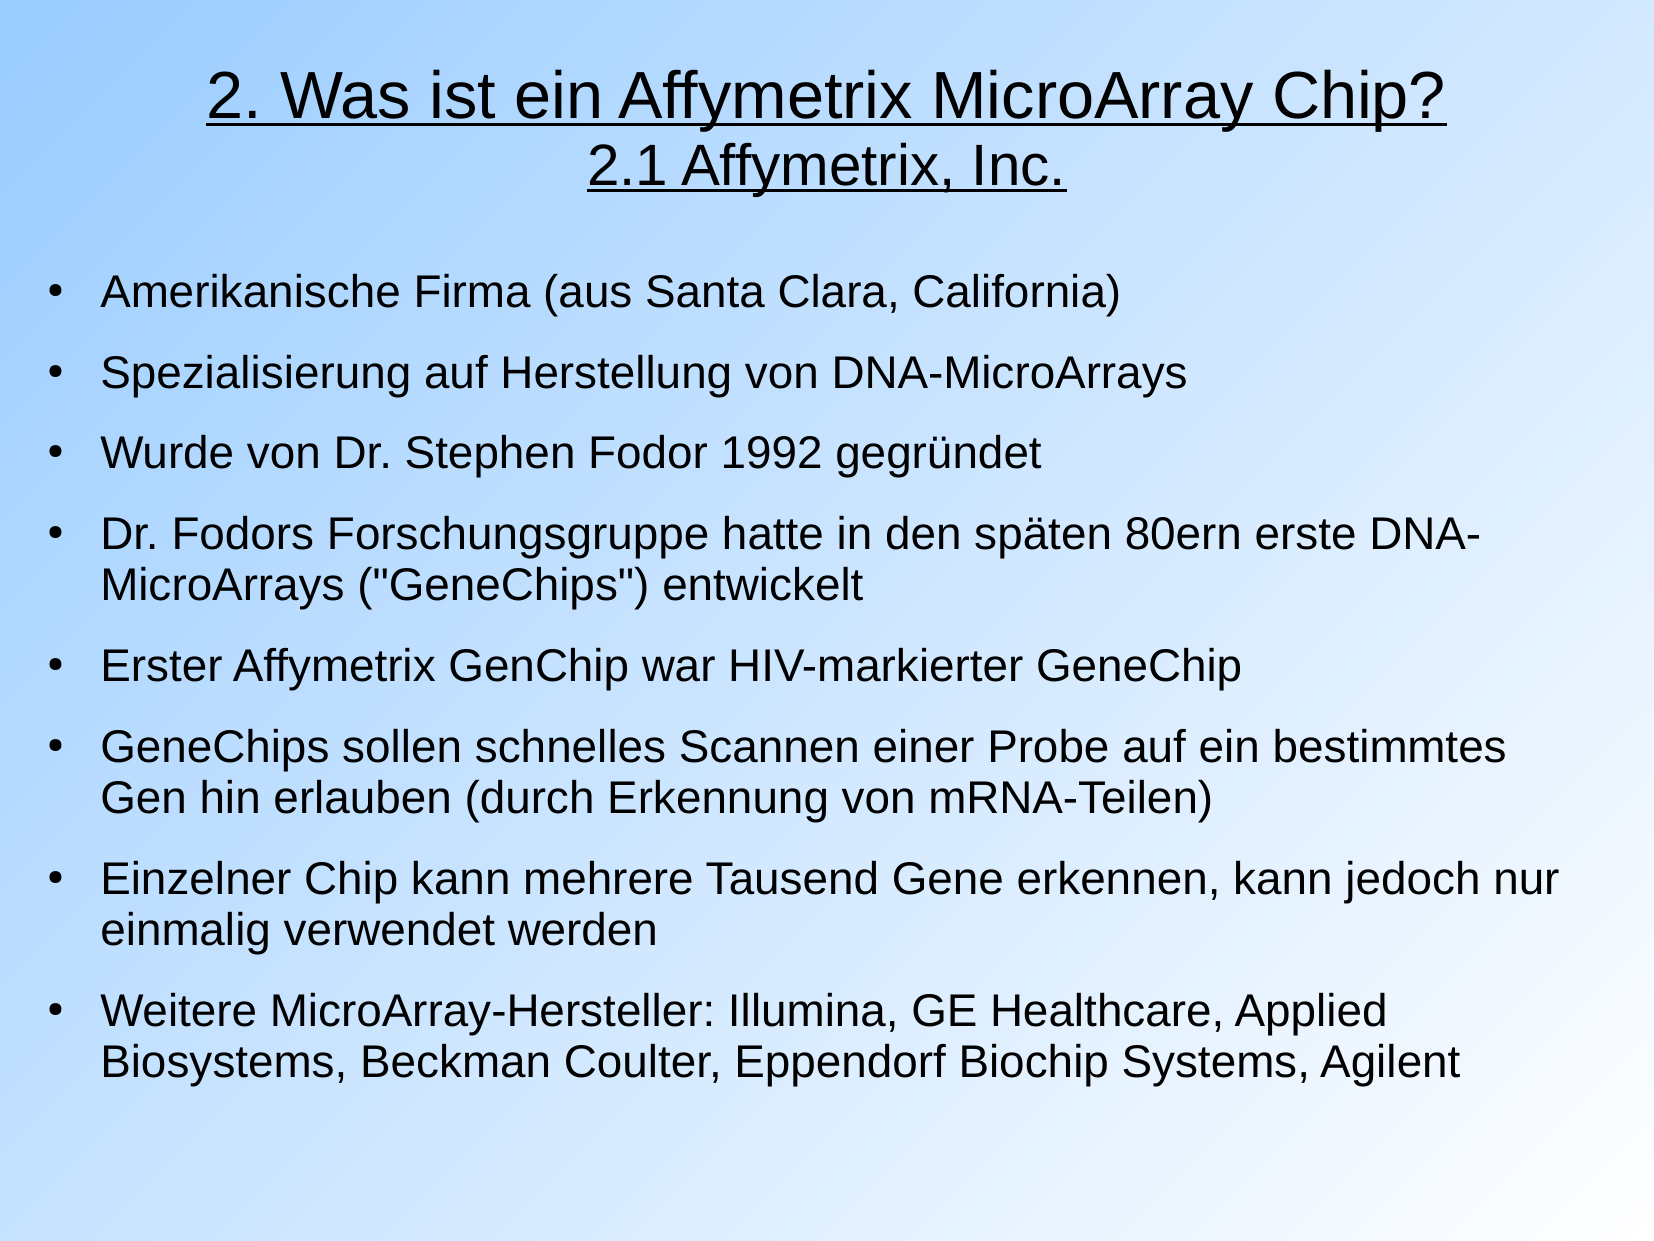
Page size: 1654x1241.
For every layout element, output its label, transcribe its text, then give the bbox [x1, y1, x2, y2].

title 2. Was ist ein Affymetrix MicroArray Chip? 2.1 Affymetrix, Inc. [0, 0, 1654, 257]
list Amerikanische Firma (aus Santa Clara, California) Spezialisierung auf Herstellung von DNA-MicroArrays Wurde von Dr. Stephen Fodor 1992 gegründet Dr. Fodors Forschungsgruppe hatte in den späten 80ern erste DNA-MicroArrays ("GeneChips") entwickelt Erster Affymetrix GenChip war HIV-markierter GeneChip GeneChips sollen schnelles Scannen einer Probe auf ein bestimmtes Gen hin erlauben (durch Erkennung von mRNA-Teilen) Einzelner Chip kann mehrere Tausend Gene erkennen, kann jedoch nur einmalig verwendet werden Weitere MicroArray-Hersteller: Illumina, GE Healthcare, Applied Biosystems, Beckman Coulter, Eppendorf Biochip Systems, Agilent [29, 265, 1595, 1241]
